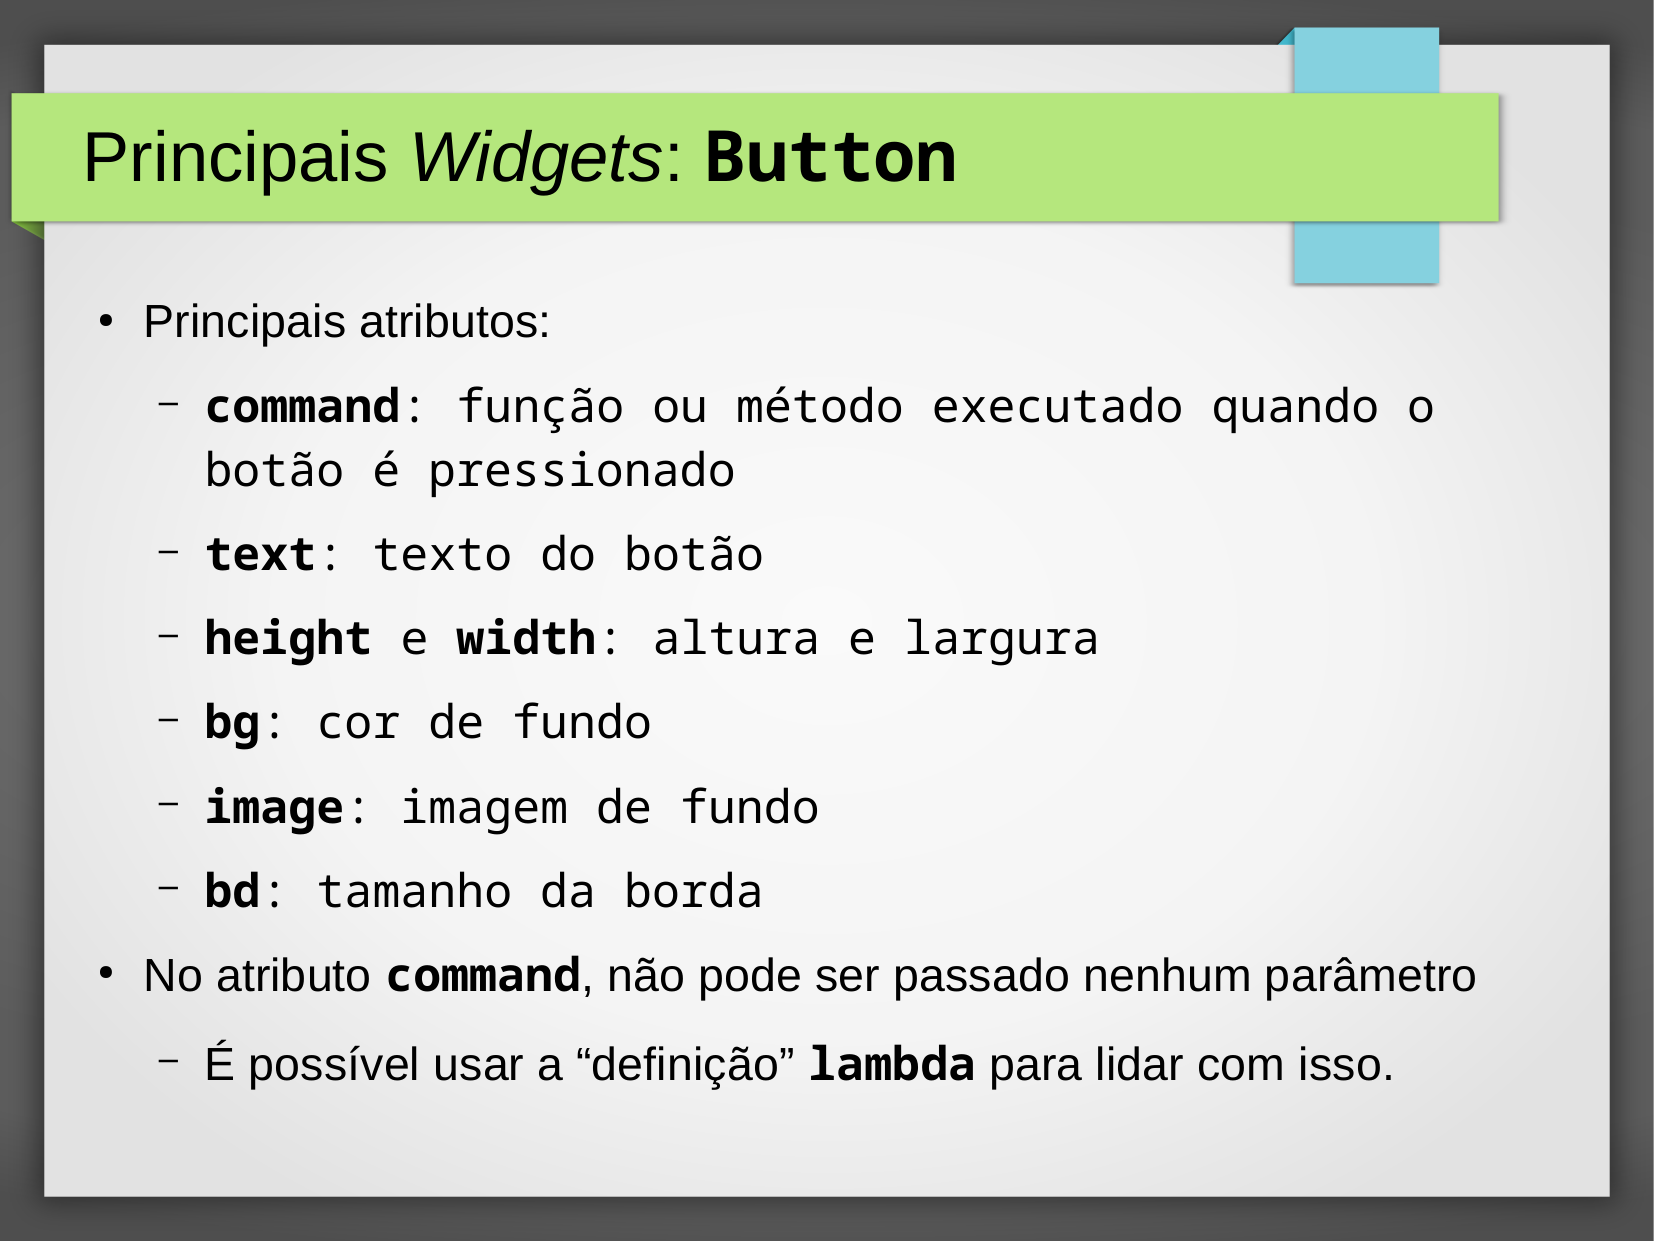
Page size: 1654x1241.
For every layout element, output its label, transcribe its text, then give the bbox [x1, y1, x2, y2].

list Principais atributos: command: função ou método executado quando o botão é pressionado text: texto do botão height e width: altura e largura bg: cor de fundo image: imagem de fundo bd: tamanho da borda No atributo command, não pode ser passado nenhum parâmetro É possível usar a “definição” lambda para lidar com isso. [82, 295, 1571, 1099]
picture [0, 0, 1654, 1241]
title Principais Widgets: Button [82, 94, 1264, 213]
